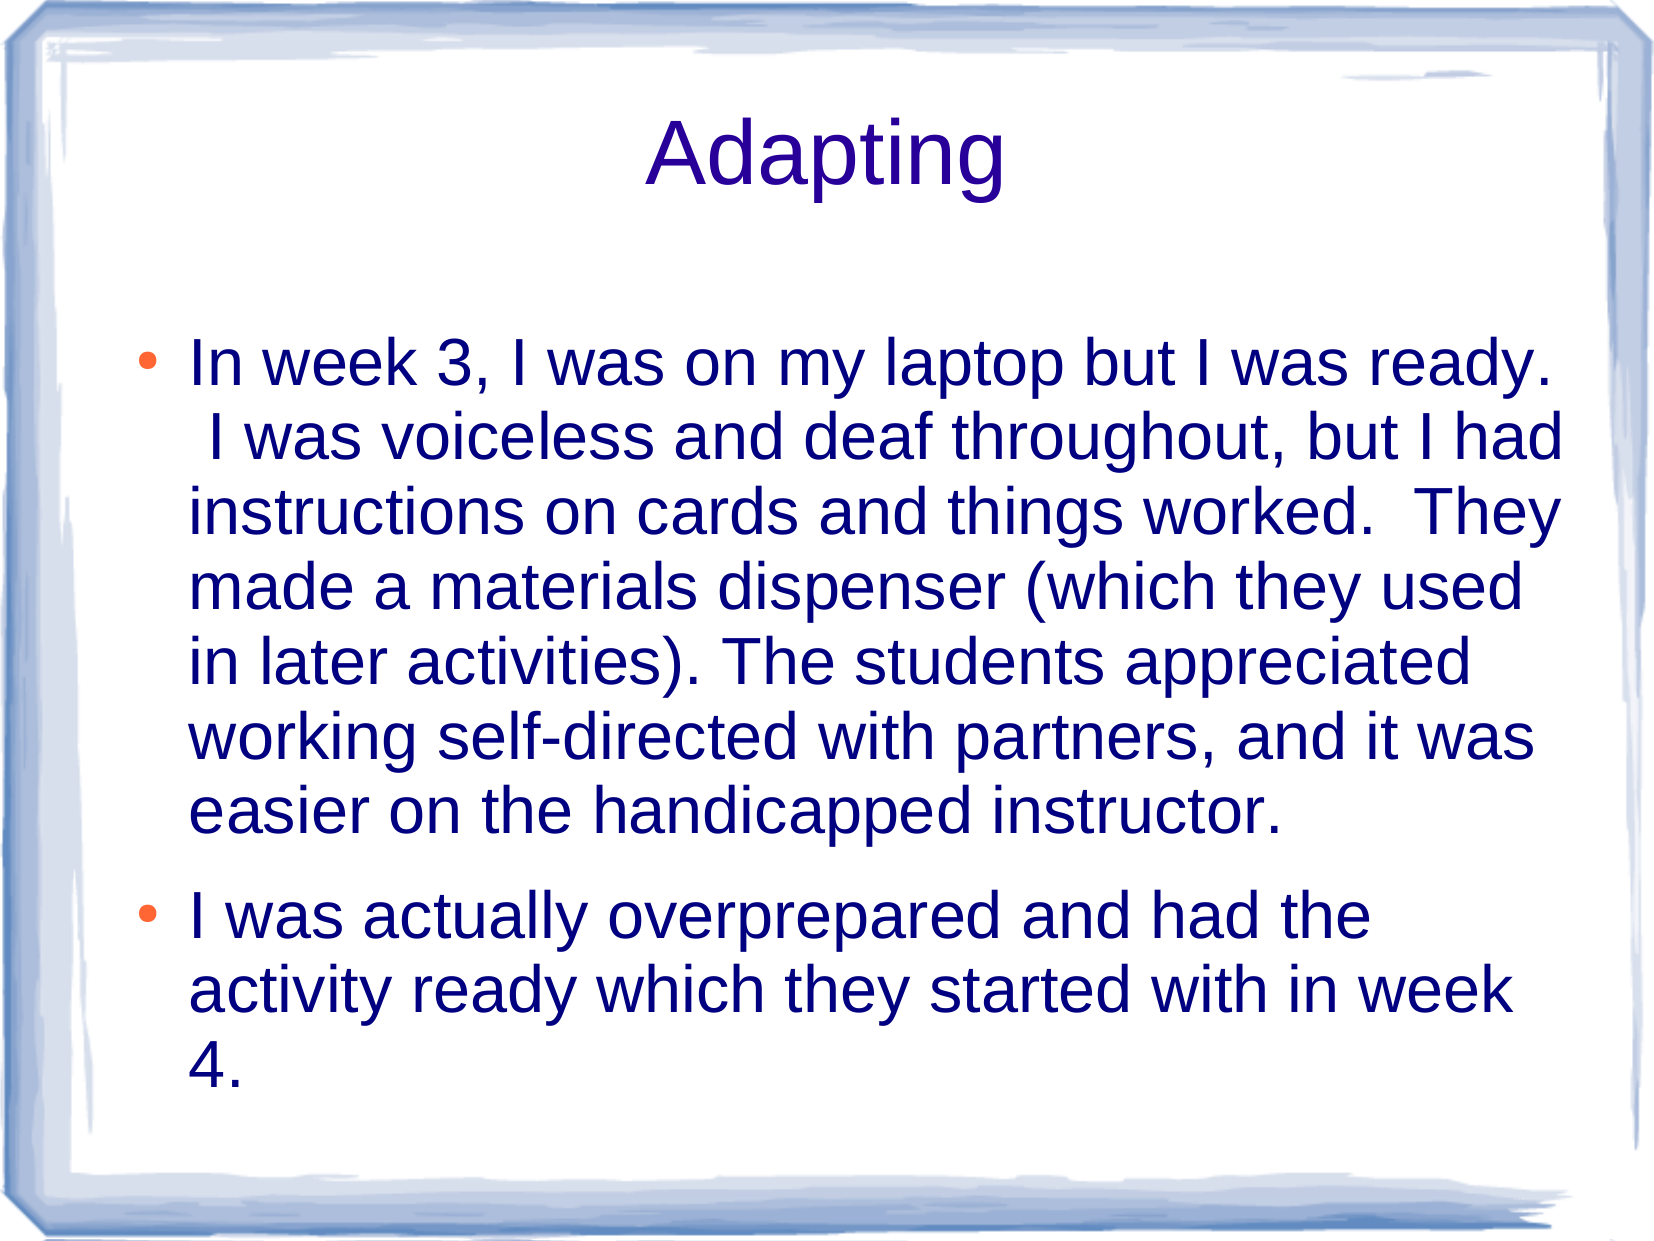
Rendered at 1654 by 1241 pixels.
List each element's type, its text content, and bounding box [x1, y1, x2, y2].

picture [0, 0, 1654, 1241]
list In week 3, I was on my laptop but I was ready. I was voiceless and deaf throughout, but I had instructions on cards and things worked. They made a materials dispenser (which they used in later activities). The students appreciated working self-directed with partners, and it was easier on the handicapped instructor. I was actually overprepared and had the activity ready which they started with in week 4. [118, 324, 1571, 1207]
title Adapting [82, 56, 1571, 250]
